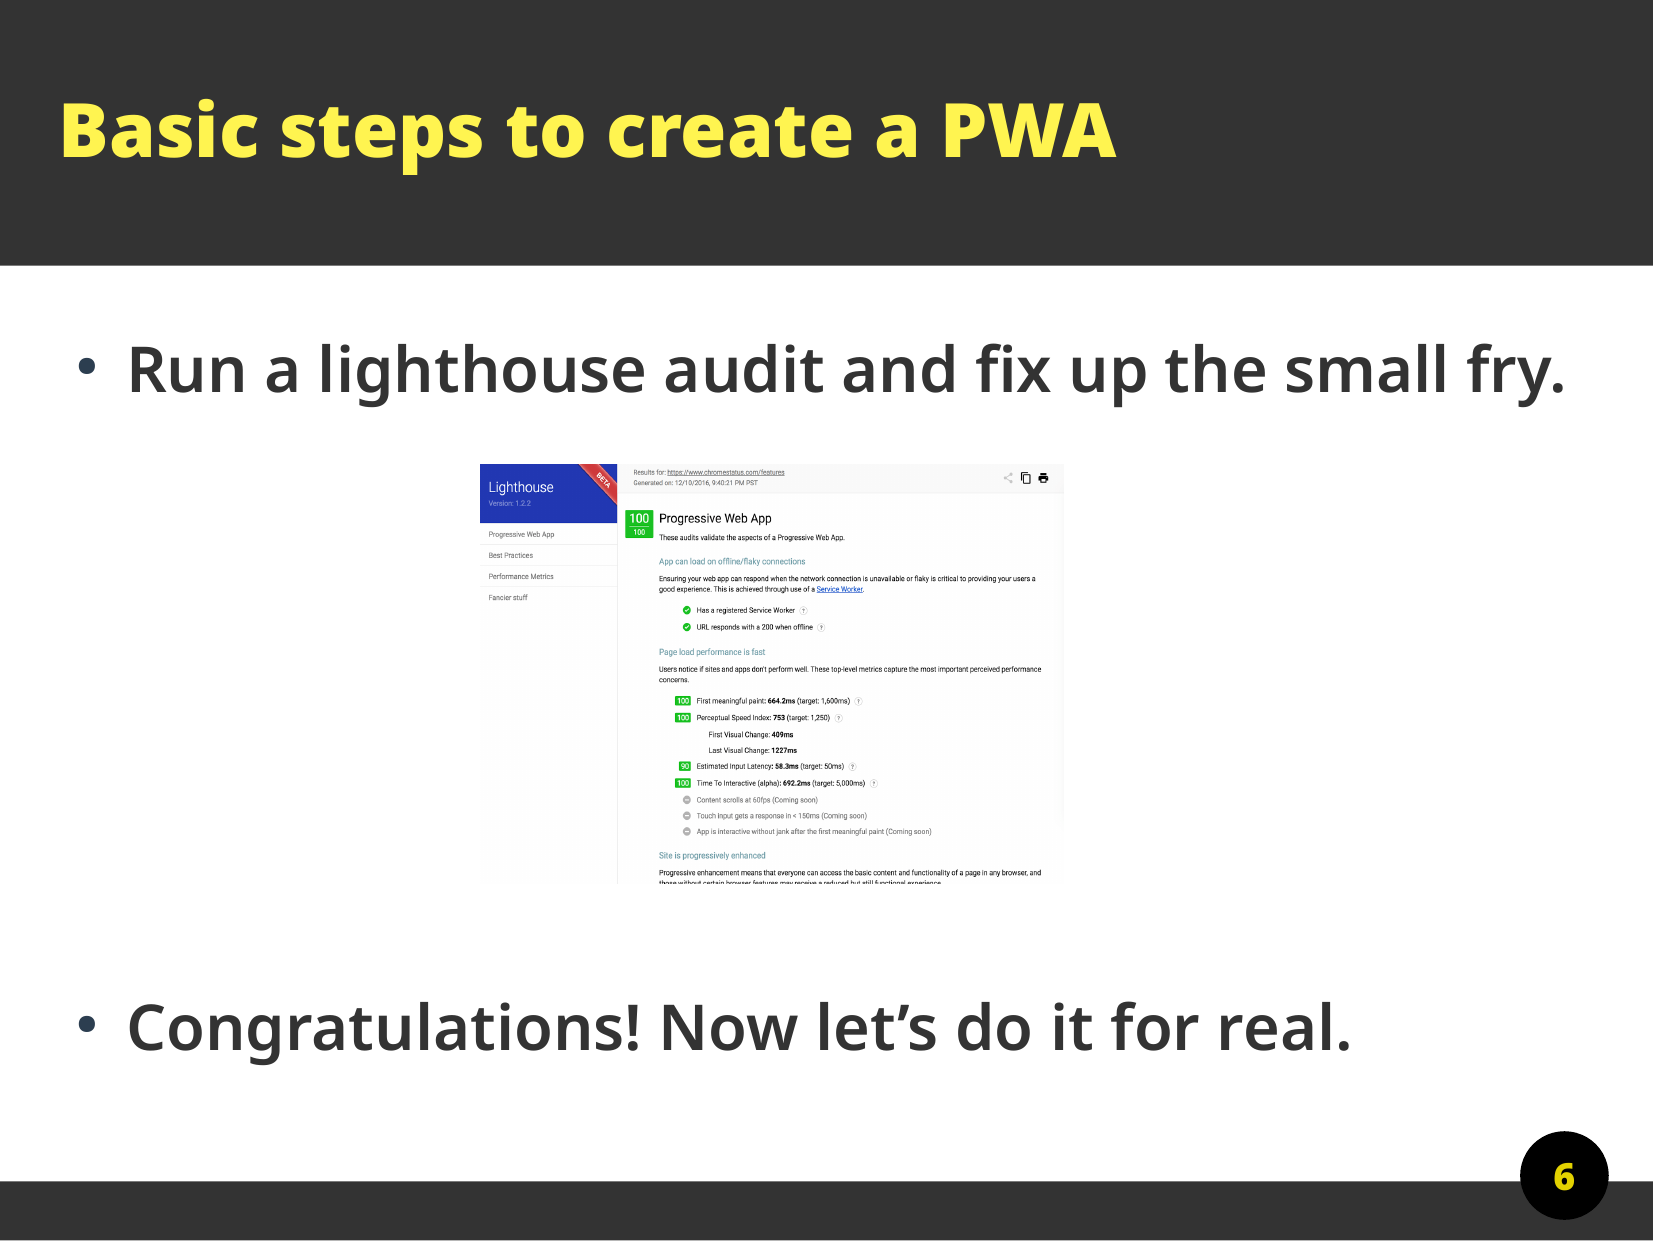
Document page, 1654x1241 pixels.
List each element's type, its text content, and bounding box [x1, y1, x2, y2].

list Run a lighthouse audit and fix up the small fry. Congratulations! Now let’s do it for real. [58, 324, 1594, 1152]
title Basic steps to create a PWA [58, 49, 1594, 207]
picture [480, 464, 1064, 884]
